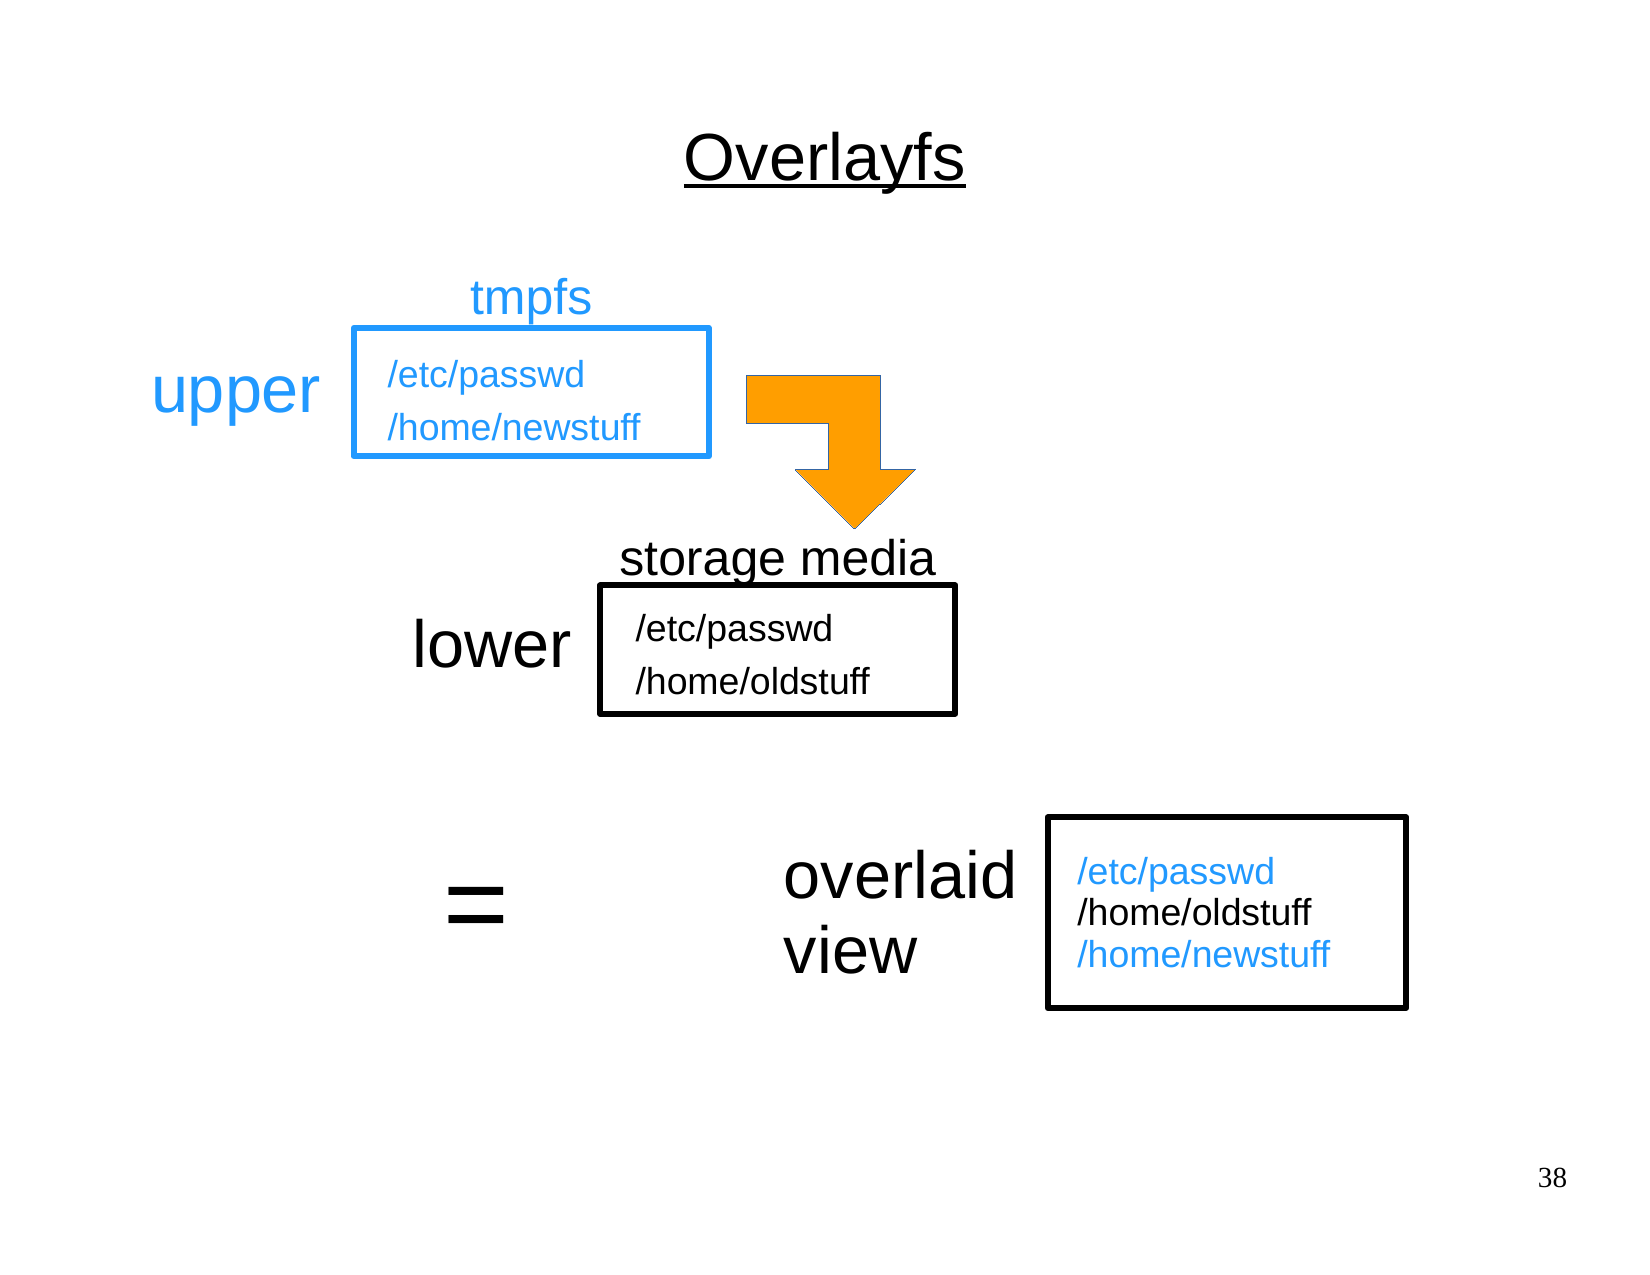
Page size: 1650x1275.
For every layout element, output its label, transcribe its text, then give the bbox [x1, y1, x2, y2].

text_box /home/newstuff [369, 395, 659, 459]
text_box /home/oldstuff [617, 649, 889, 713]
text_box storage media [601, 519, 955, 597]
text_box /home/oldstuff /home/newstuff [1059, 880, 1349, 986]
text_box tmpfs [452, 264, 611, 336]
text_box upper [133, 342, 340, 438]
text_box = [425, 830, 709, 977]
text_box overlaid view [766, 827, 1036, 998]
text_box /etc/passwd [369, 342, 604, 406]
text_box /etc/passwd [1059, 839, 1294, 880]
text_box lower [395, 596, 591, 693]
text_box /etc/passwd [617, 597, 852, 649]
title Overlayfs [82, 50, 1568, 264]
text_box [746, 375, 916, 529]
